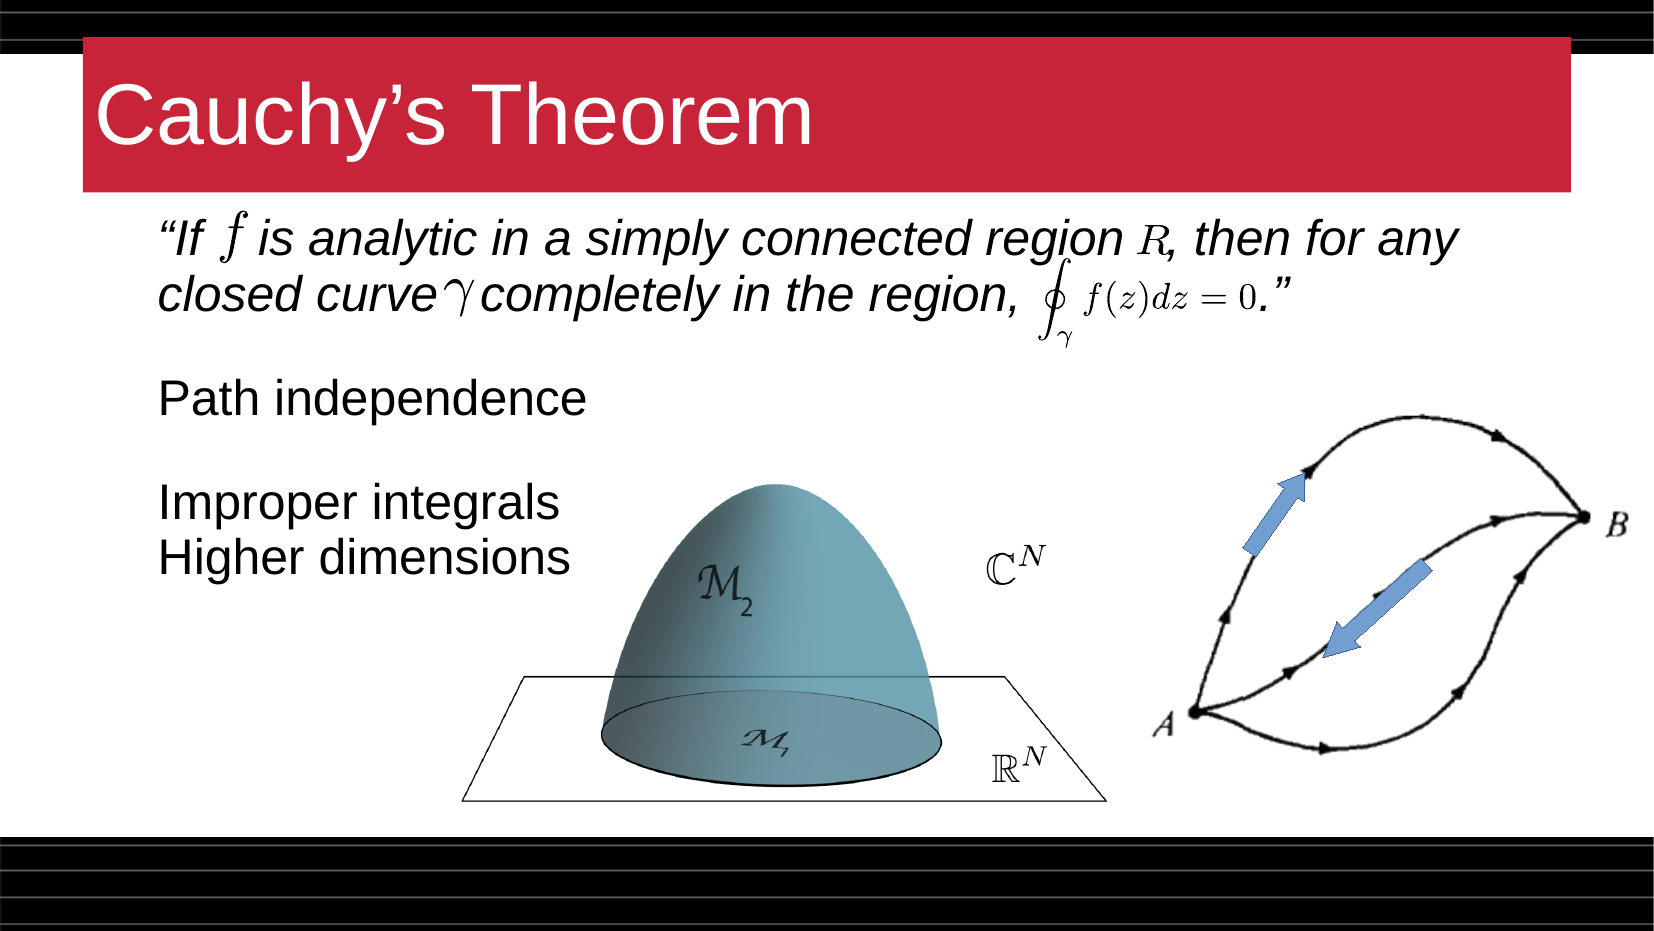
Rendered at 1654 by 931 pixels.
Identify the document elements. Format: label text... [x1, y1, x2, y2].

text_box [1242, 472, 1305, 557]
text_box [443, 278, 475, 317]
text_box [1119, 292, 1136, 309]
text_box [219, 210, 249, 264]
text_box [1172, 292, 1188, 309]
text_box [1322, 558, 1433, 658]
text_box [1239, 283, 1256, 310]
text_box [1138, 280, 1148, 318]
text_box [1038, 258, 1071, 341]
text_box [1136, 225, 1171, 256]
text_box [1057, 331, 1073, 349]
text_box [1083, 282, 1102, 317]
text_box [1107, 280, 1116, 318]
picture [0, 0, 1654, 54]
text_box [1152, 282, 1171, 309]
picture [443, 393, 1651, 816]
picture [0, 837, 1654, 931]
title Cauchy’s Theorem [82, 37, 1571, 193]
list “If is analytic in a simply connected region , then for any closed curve completely in the region, .” Path independence Improper integrals Higher dimensions [86, 210, 1576, 751]
